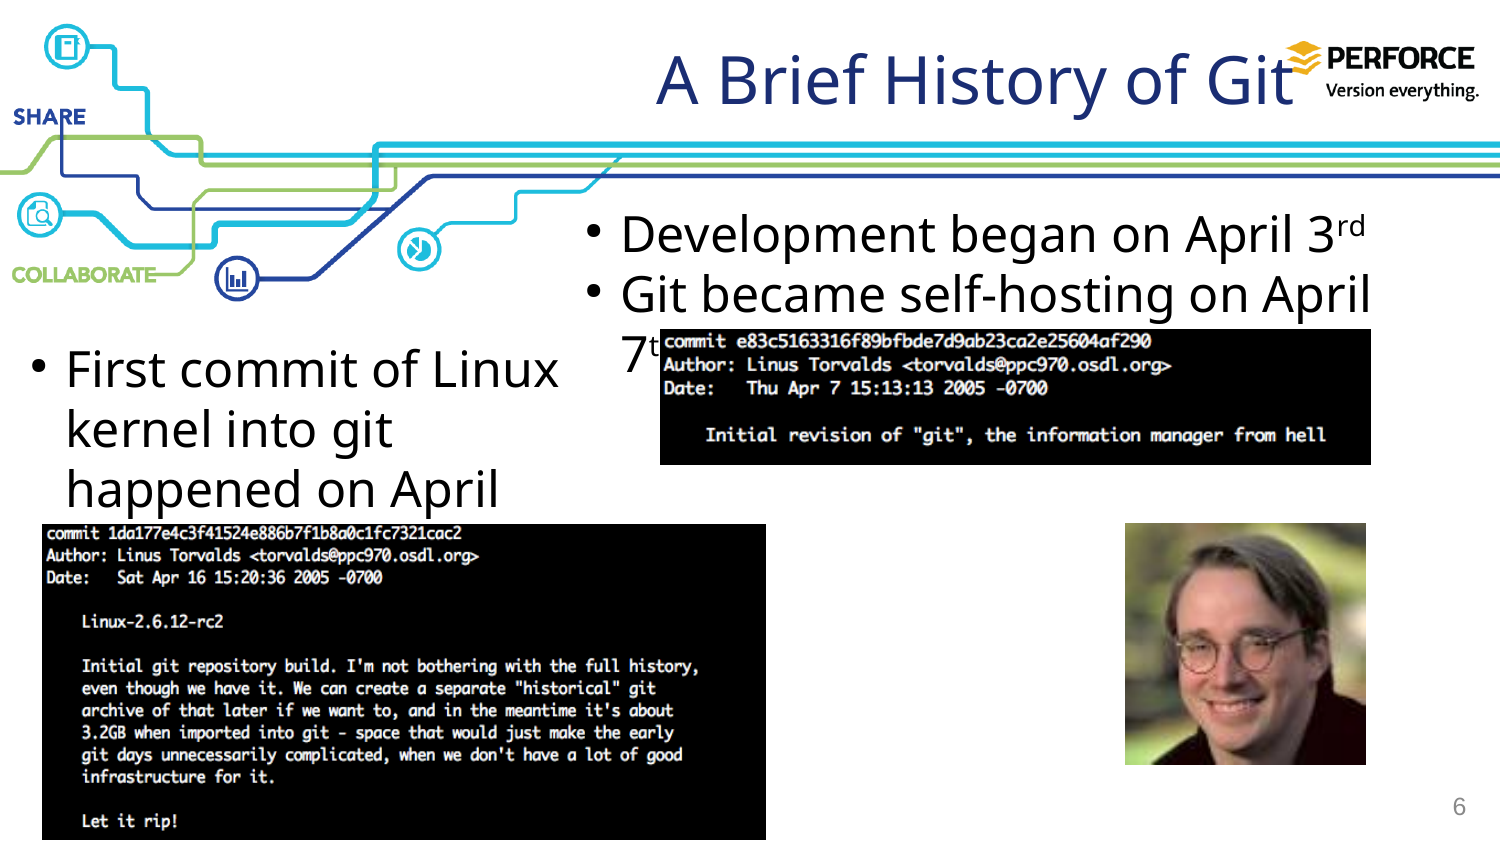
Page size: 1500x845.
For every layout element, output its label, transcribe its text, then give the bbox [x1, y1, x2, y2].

text_box First commit of Linux kernel into git happened on April 16th [15, 329, 601, 525]
picture [0, 0, 1500, 845]
text_box <number> [1131, 782, 1482, 828]
title A Brief History of Git [641, 30, 1500, 126]
text_box Development began on April 3rd Git became self-hosting on April 7th [570, 195, 1456, 390]
